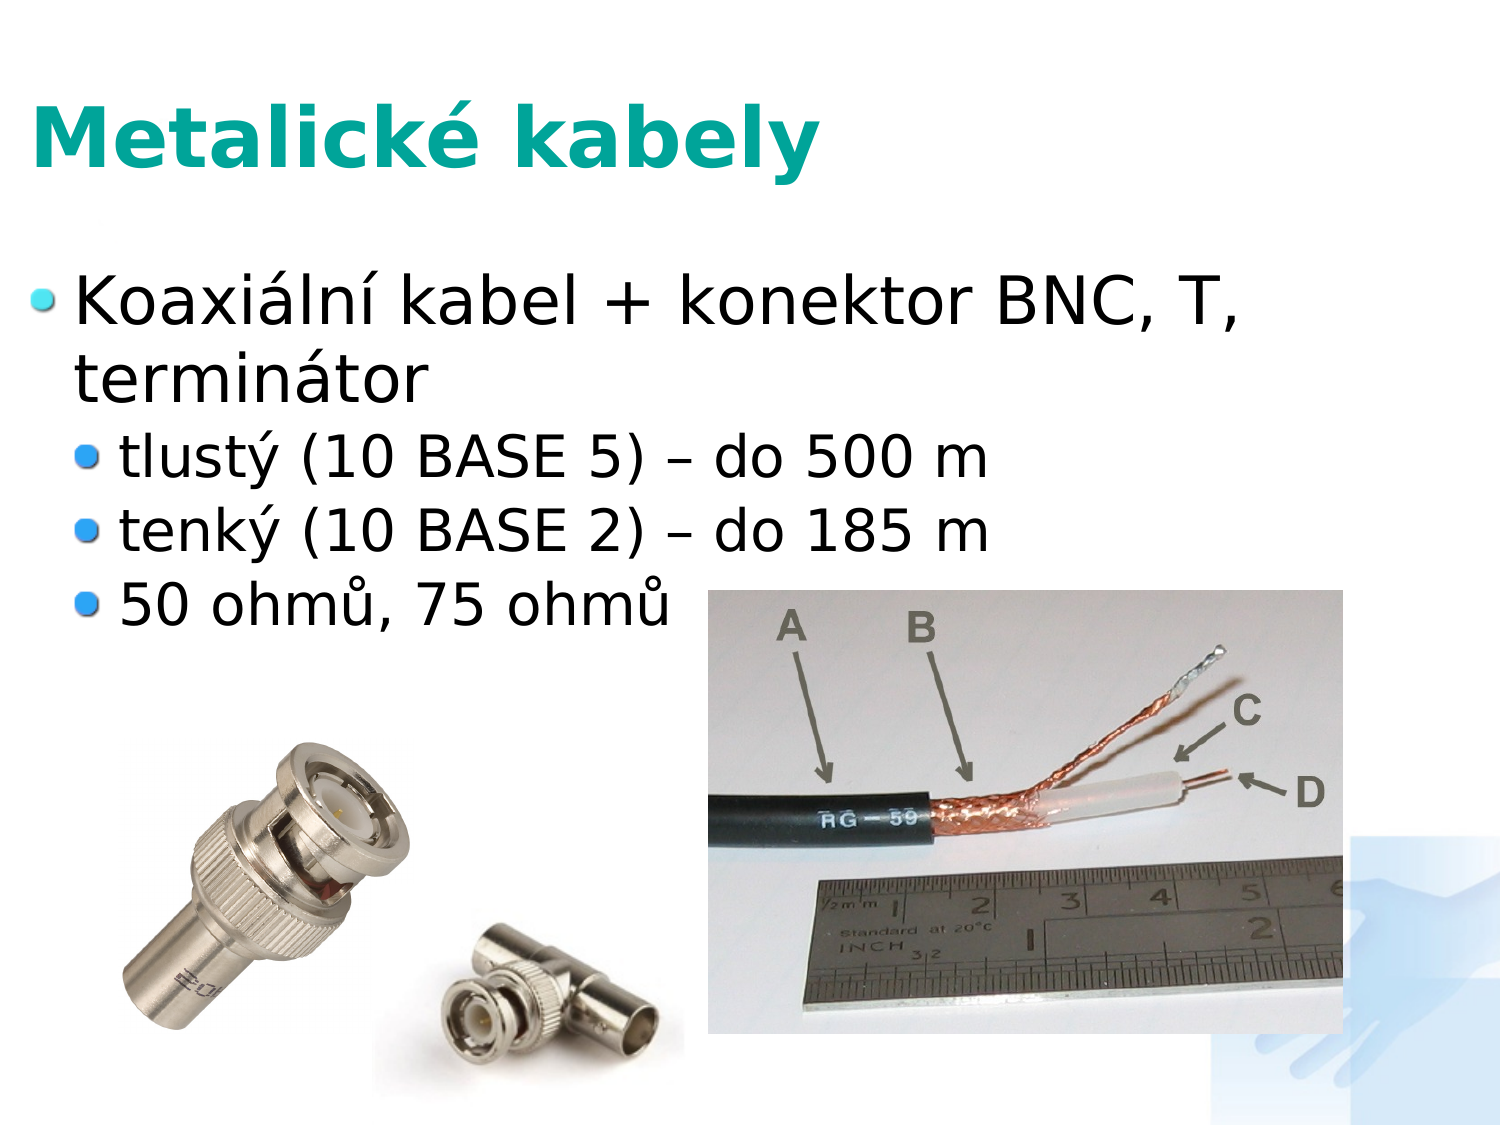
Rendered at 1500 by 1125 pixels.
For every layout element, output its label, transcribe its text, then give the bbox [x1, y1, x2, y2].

list Koaxiální kabel + konektor BNC, T, terminátor tlustý (10 BASE 5) – do 500 m tenký (10 BASE 2) – do 185 m 50 ohmů, 75 ohmů [29, 262, 1447, 1093]
picture [0, 0, 1500, 1125]
title Metalické kabely [29, 21, 1477, 257]
